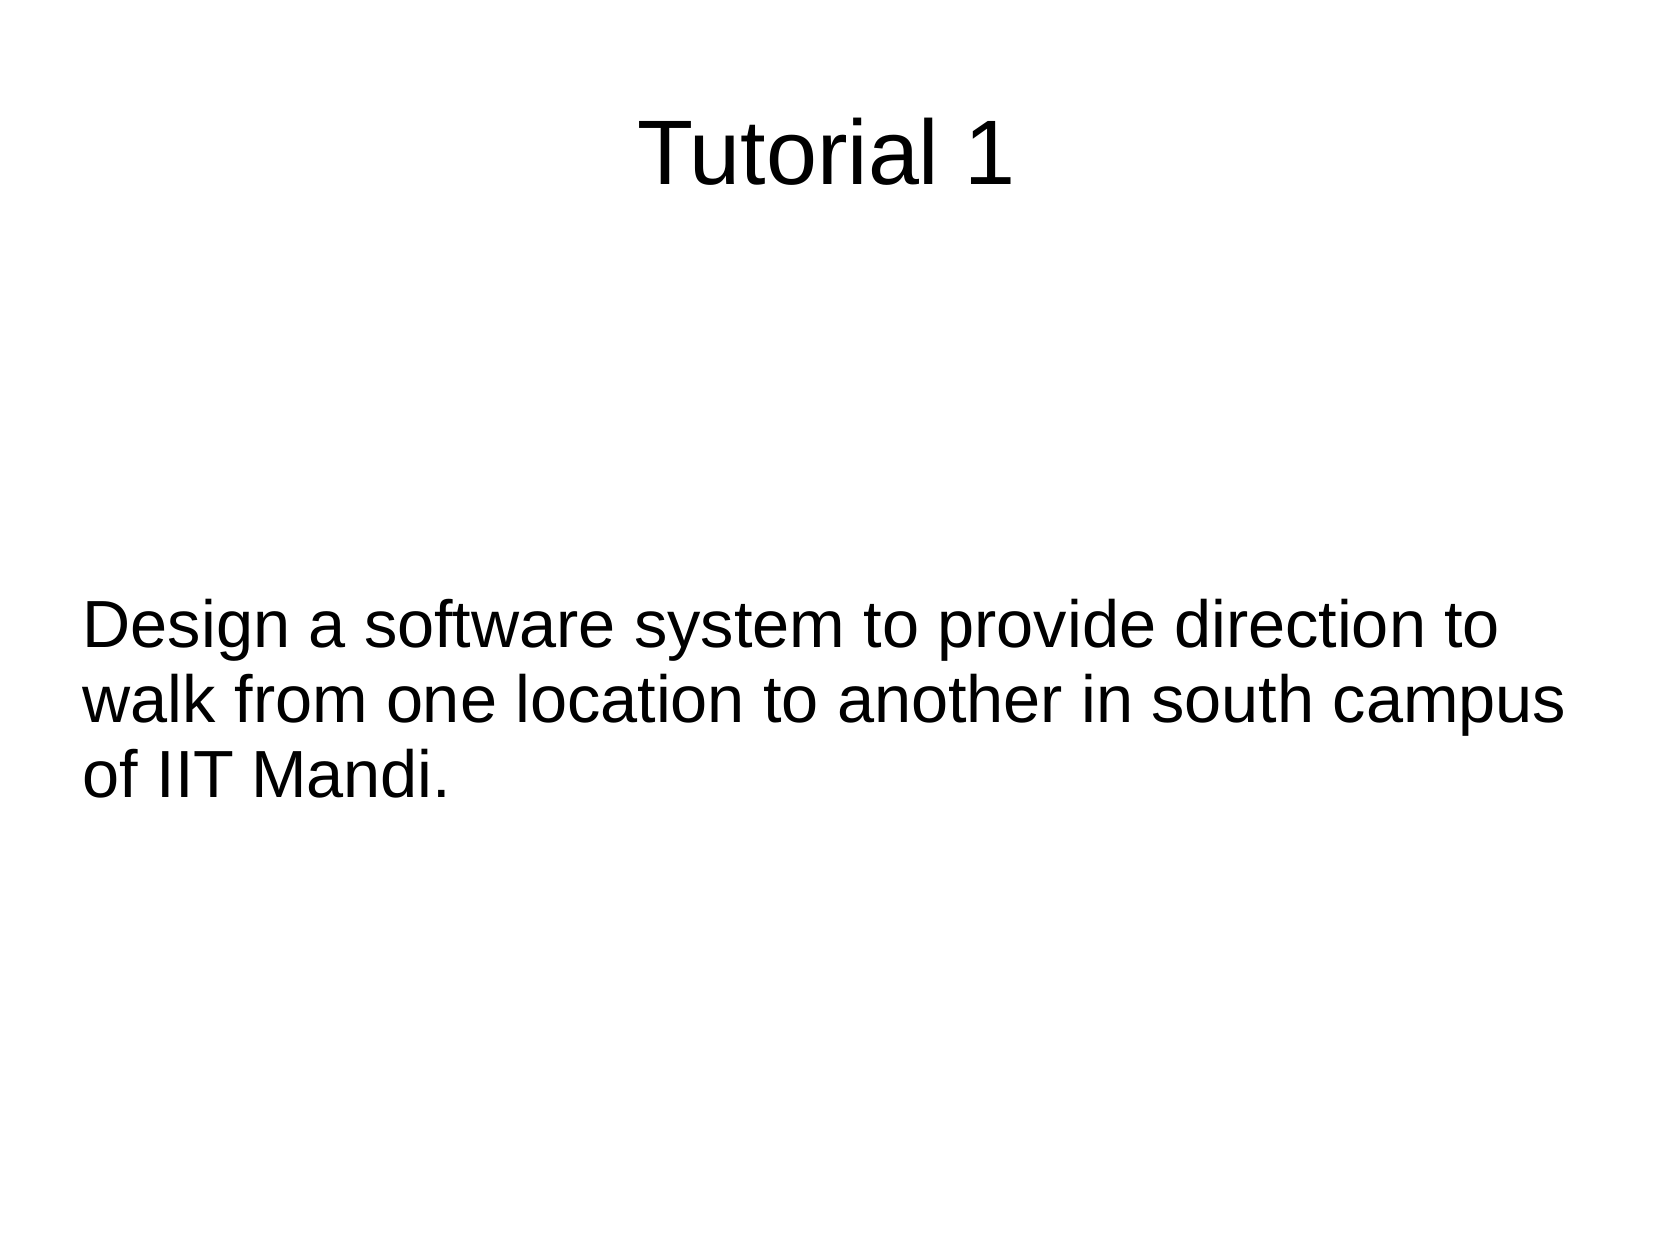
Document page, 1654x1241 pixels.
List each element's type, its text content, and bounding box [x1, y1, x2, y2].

subtitle Design a software system to provide direction to walk from one location to another in south campus of IIT Mandi. [82, 290, 1571, 1109]
title Tutorial 1 [82, 49, 1571, 257]
